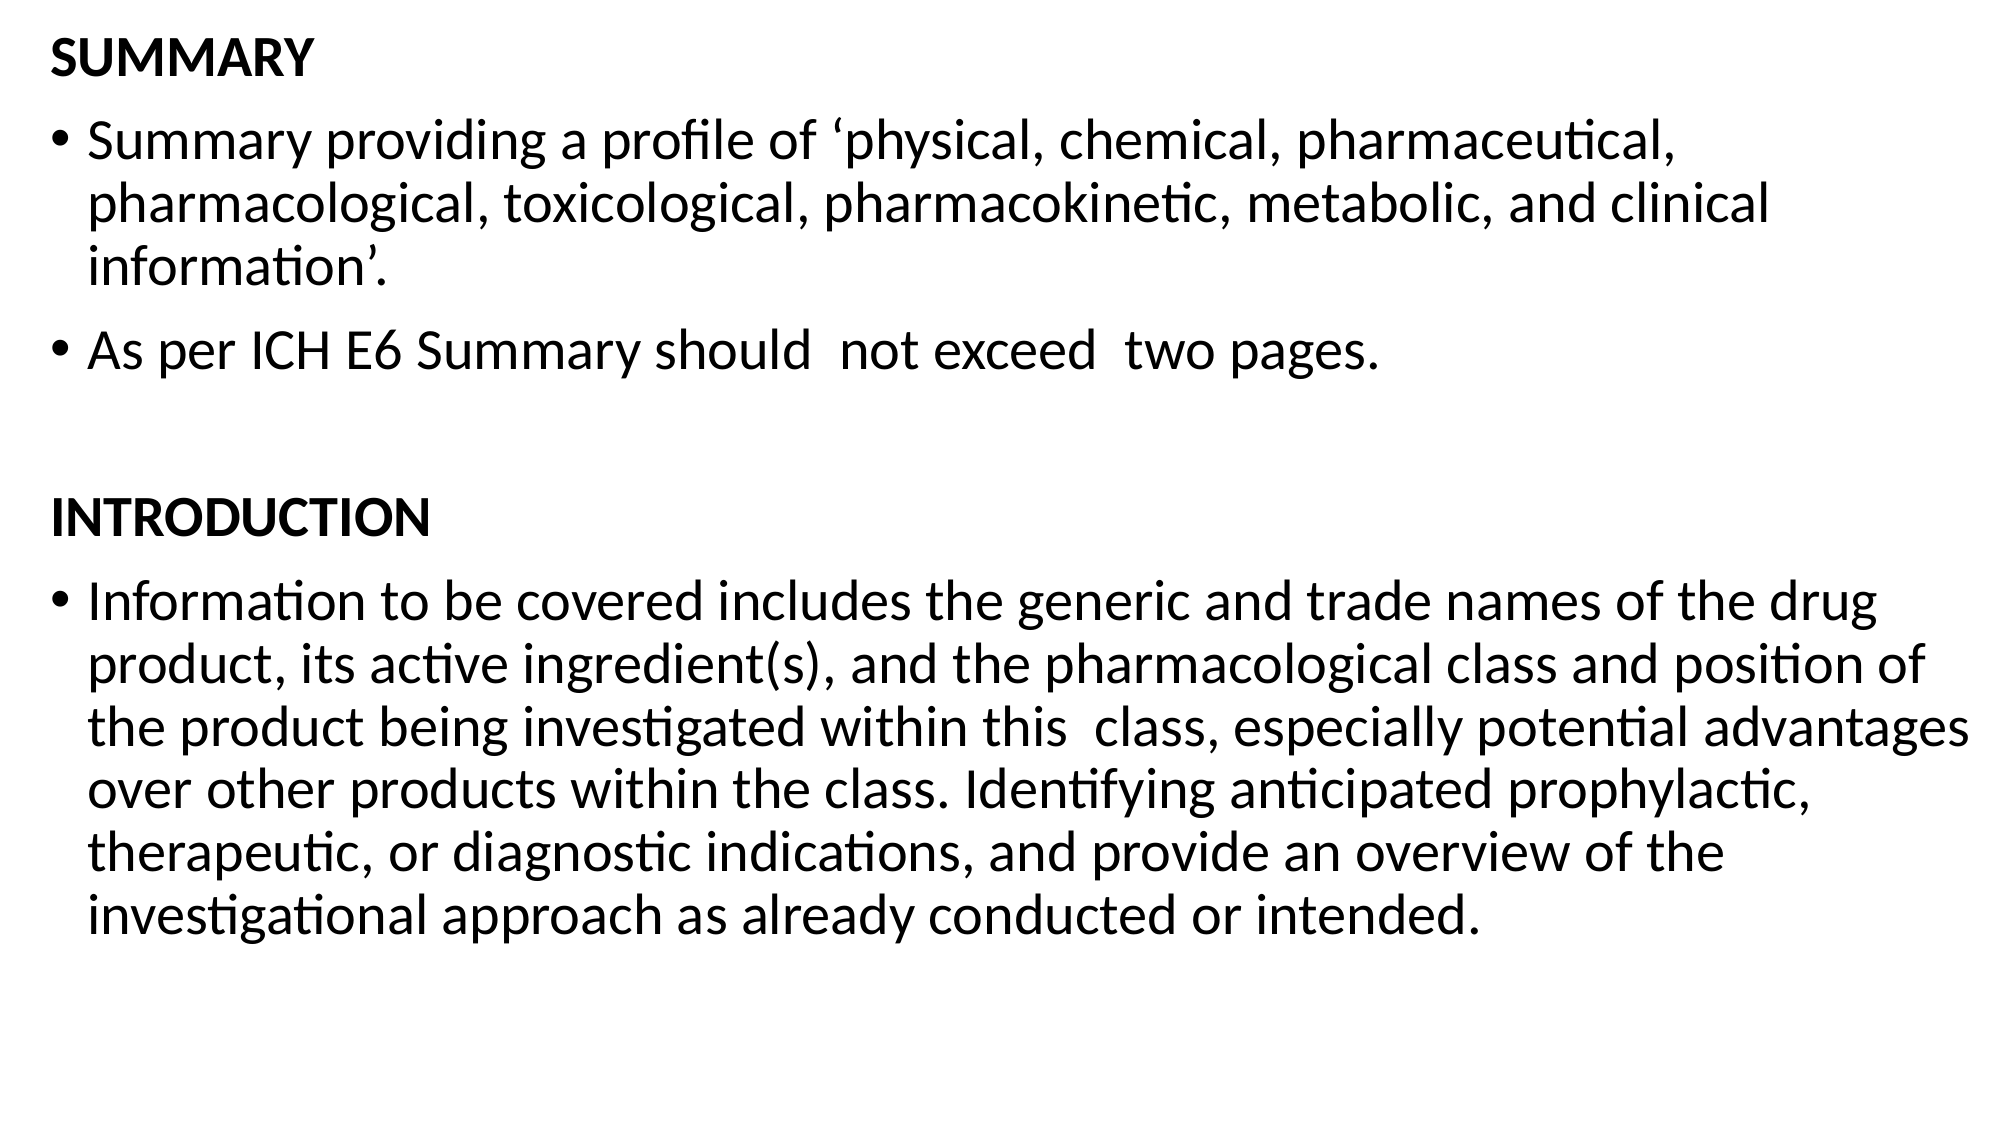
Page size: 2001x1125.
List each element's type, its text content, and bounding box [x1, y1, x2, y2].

list SUMMARY Summary providing a profile of ‘physical, chemical, pharmaceutical, pharmacological, toxicological, pharmacokinetic, metabolic, and clinical information’. As per ICH E6 Summary should not exceed two pages. INTRODUCTION Information to be covered includes the generic and trade names of the drug product, its active ingredient(s), and the pharmacological class and position of the product being investigated within this class, especially potential advantages over other products within the class. Identifying anticipated prophylactic, therapeutic, or diagnostic indications, and provide an overview of the investigational approach as already conducted or intended. [34, 18, 2000, 1125]
